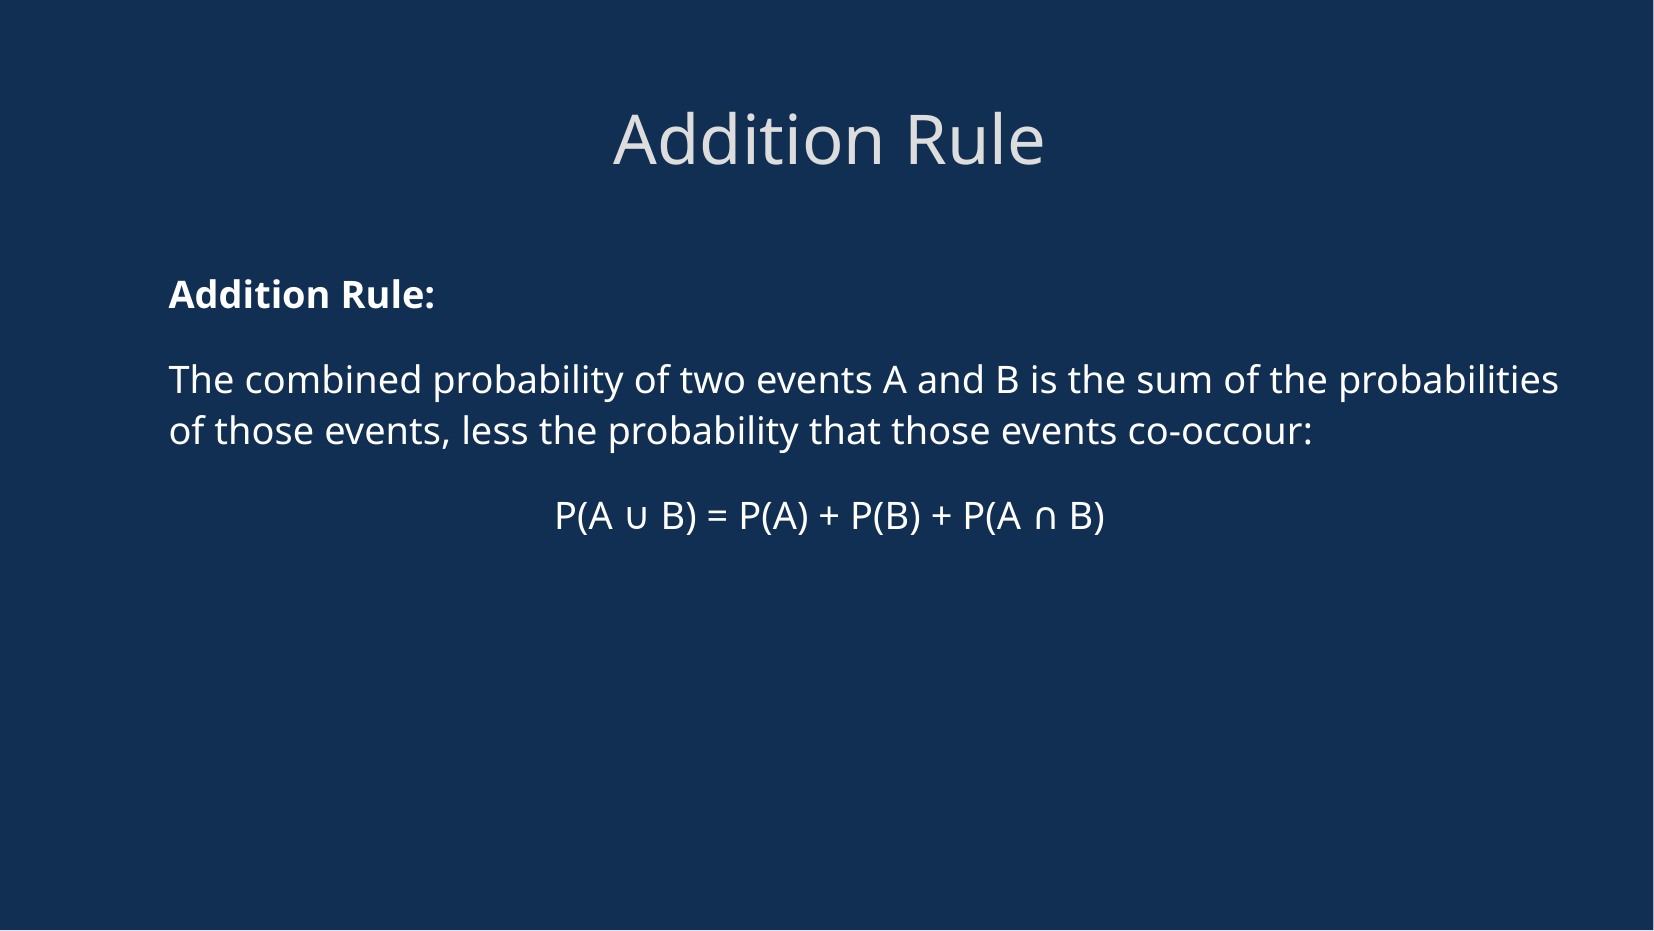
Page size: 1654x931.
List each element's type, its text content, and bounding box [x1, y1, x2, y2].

list Addition Rule: The combined probability of two events A and B is the sum of the probabilities of those events, less the probability that those events co-occour: P(A ∪ B) = P(A) + P(B) + P(A ∩ B) [97, 268, 1563, 806]
title Addition Rule [97, 56, 1563, 220]
